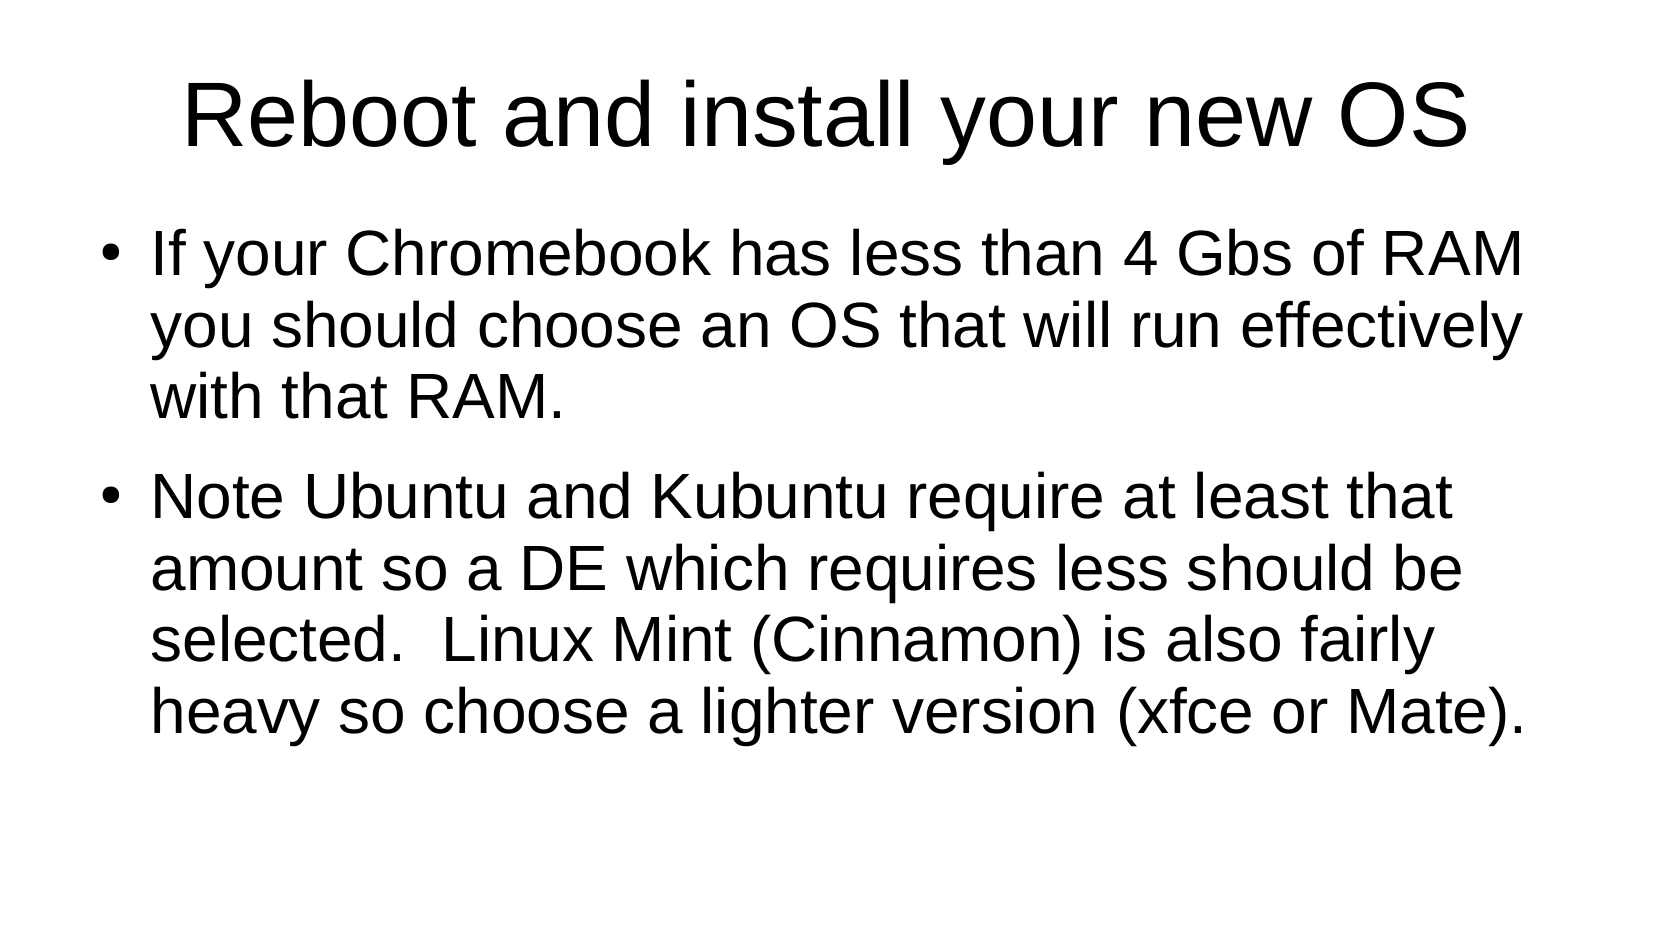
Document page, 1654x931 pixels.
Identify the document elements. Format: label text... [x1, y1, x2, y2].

title Reboot and install your new OS [82, 37, 1571, 193]
list If your Chromebook has less than 4 Gbs of RAM you should choose an OS that will run effectively with that RAM. Note Ubuntu and Kubuntu require at least that amount so a DE which requires less should be selected. Linux Mint (Cinnamon) is also fairly heavy so choose a lighter version (xfce or Mate). [82, 217, 1571, 758]
